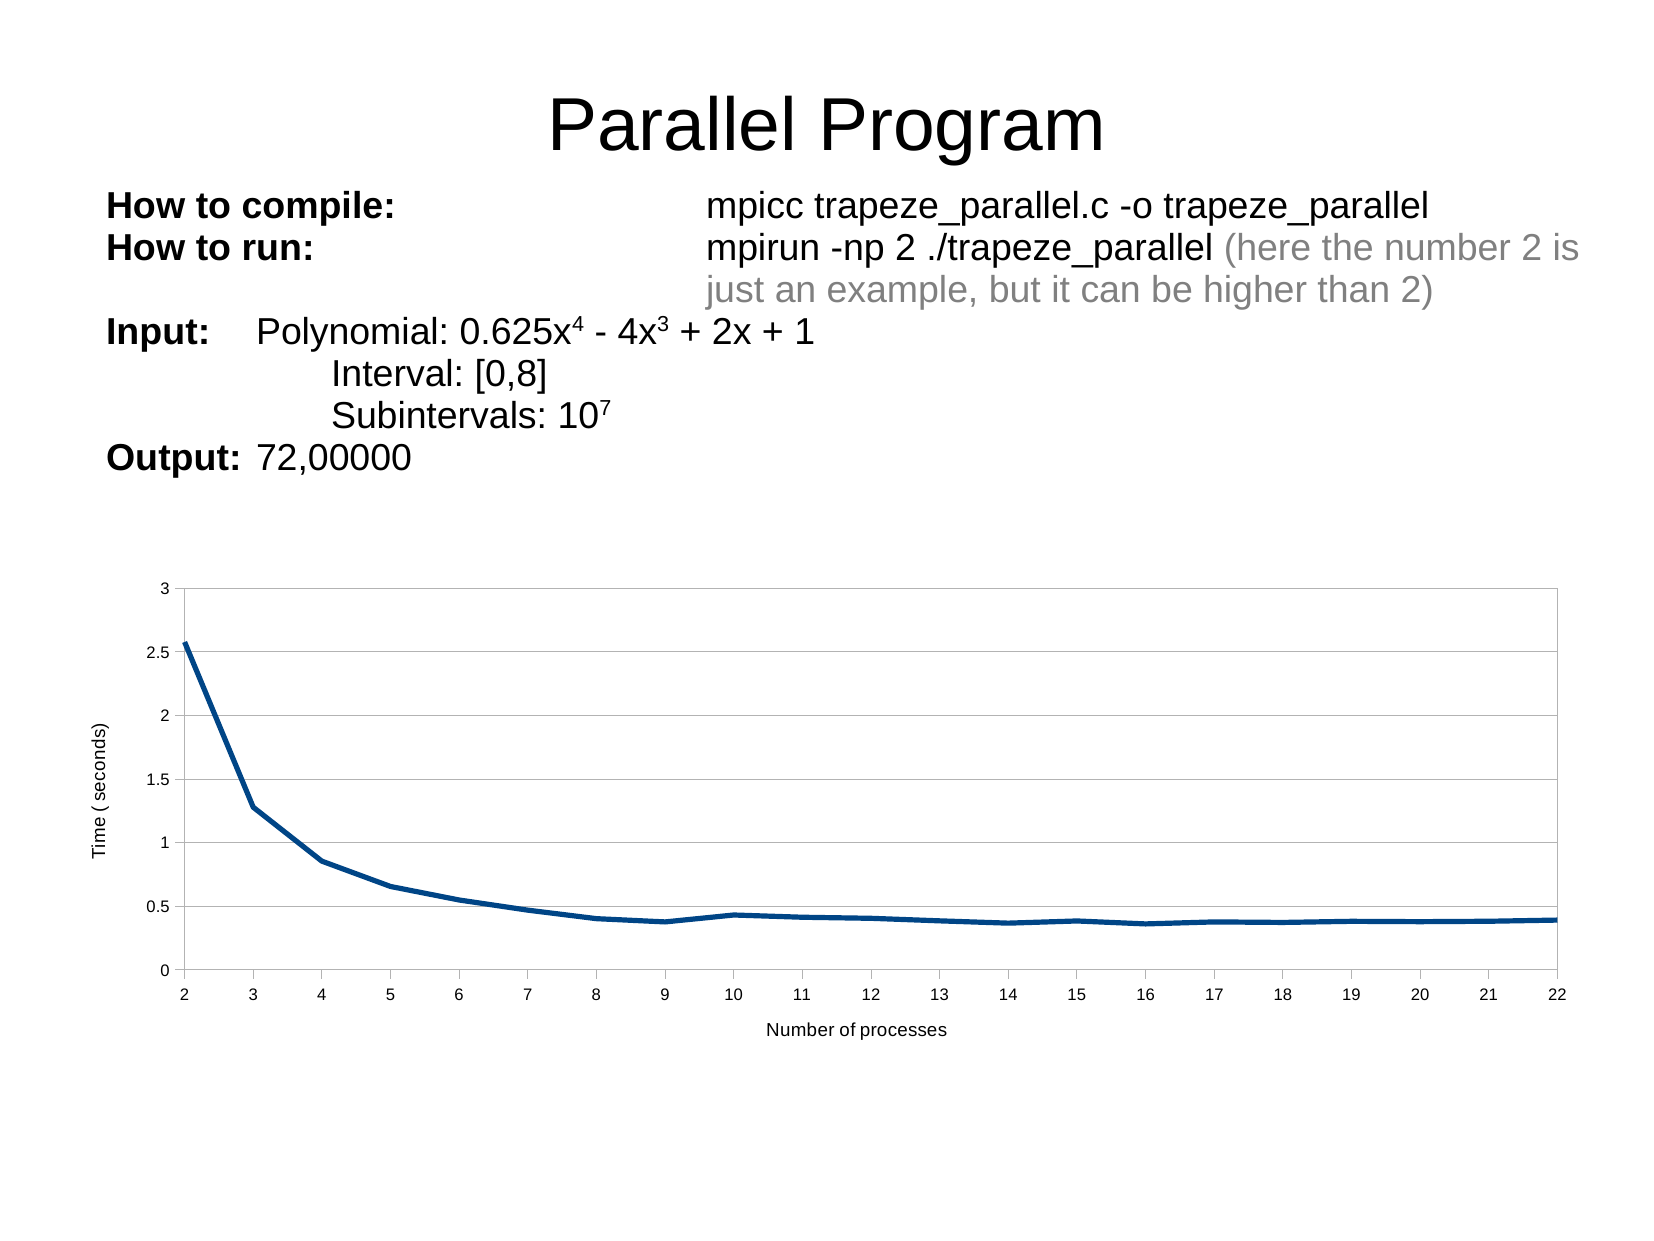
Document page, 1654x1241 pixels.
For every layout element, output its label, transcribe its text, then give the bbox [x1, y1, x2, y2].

chart [55, 568, 1598, 1072]
text_box How to compile: mpicc trapeze_parallel.c -o trapeze_parallel How to run: mpirun -np 2 ./trapeze_parallel (here the number 2 is just an example, but it can be higher than 2) Input: Polynomial: 0.625x4 - 4x3 + 2x + 1 Interval: [0,8] Subintervals: 107 Output: 72,00000 [91, 176, 1602, 1072]
text_box Parallel Program [283, 75, 1371, 174]
